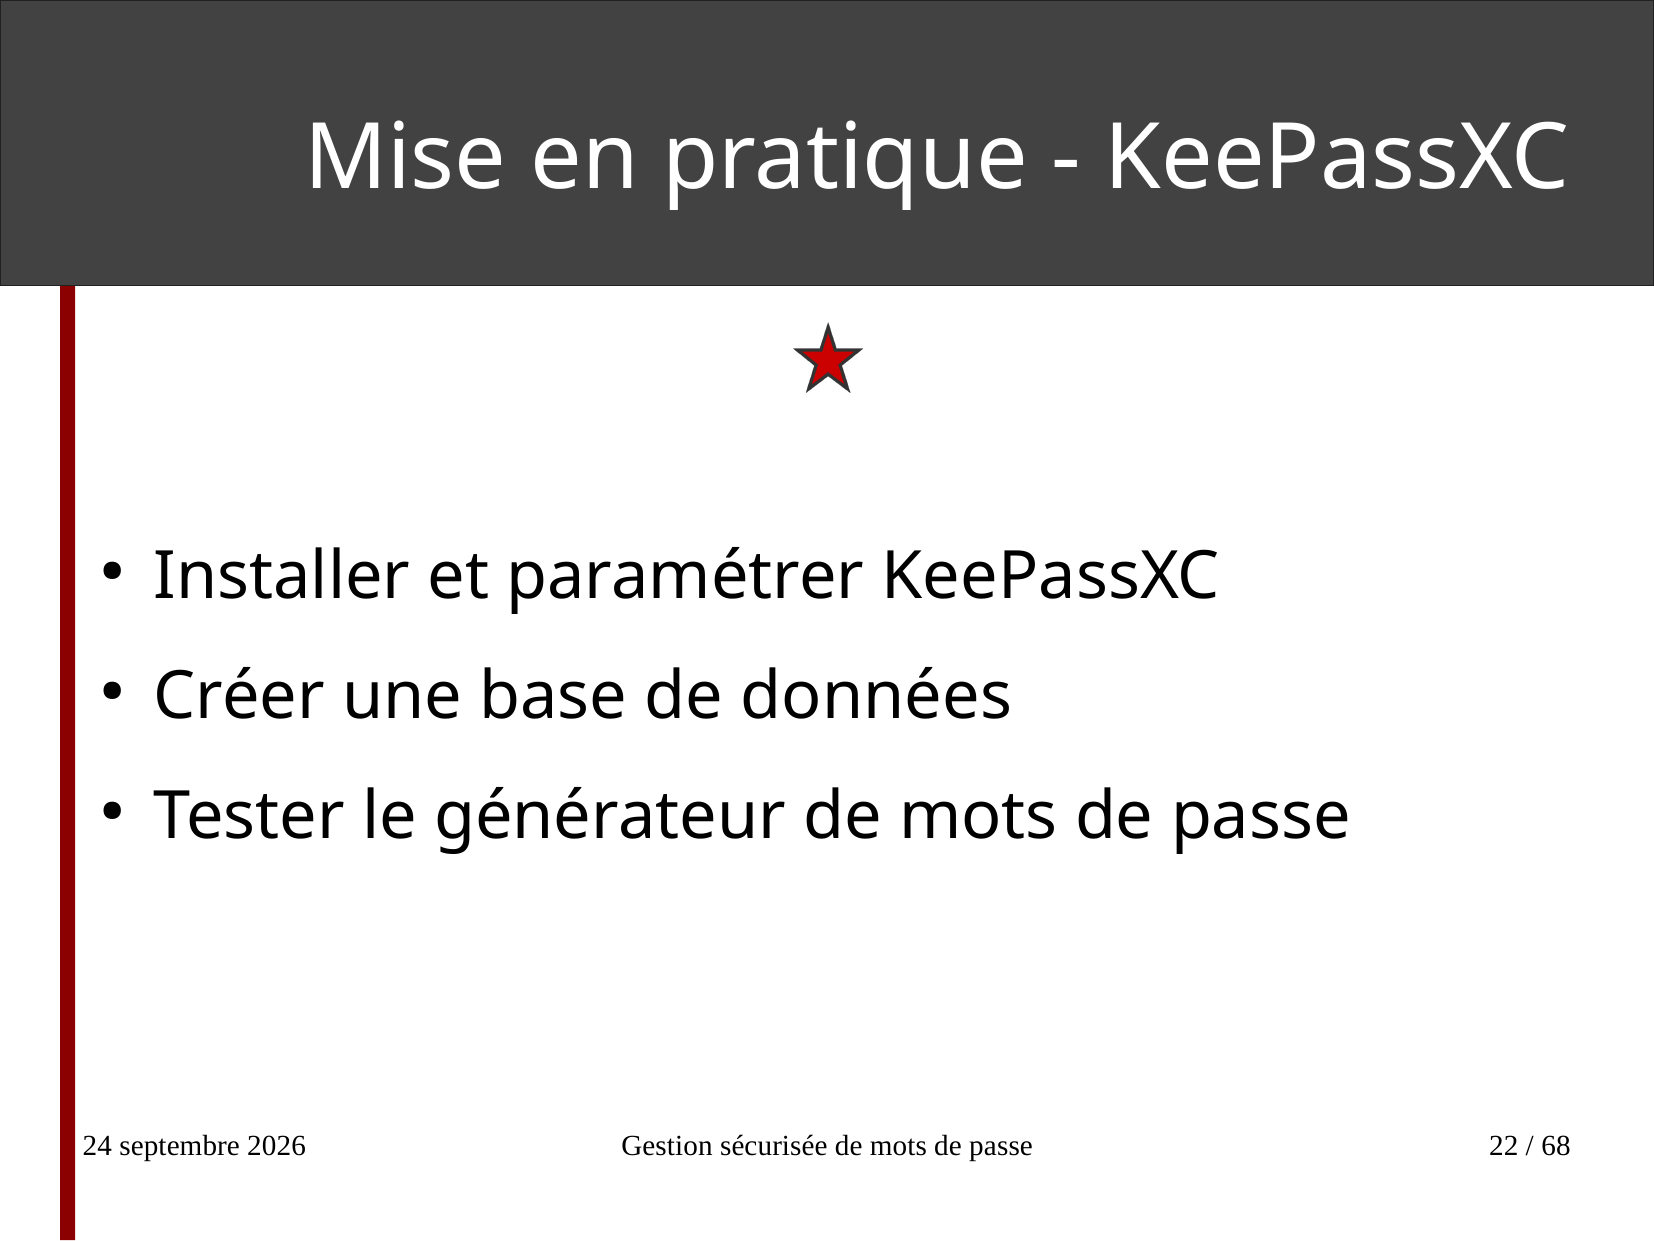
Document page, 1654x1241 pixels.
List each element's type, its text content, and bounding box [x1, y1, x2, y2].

list Installer et paramétrer KeePassXC Créer une base de données Tester le générateur de mots de passe [82, 290, 1571, 1096]
picture [784, 314, 871, 401]
title Mise en pratique - KeePassXC [82, 49, 1571, 257]
